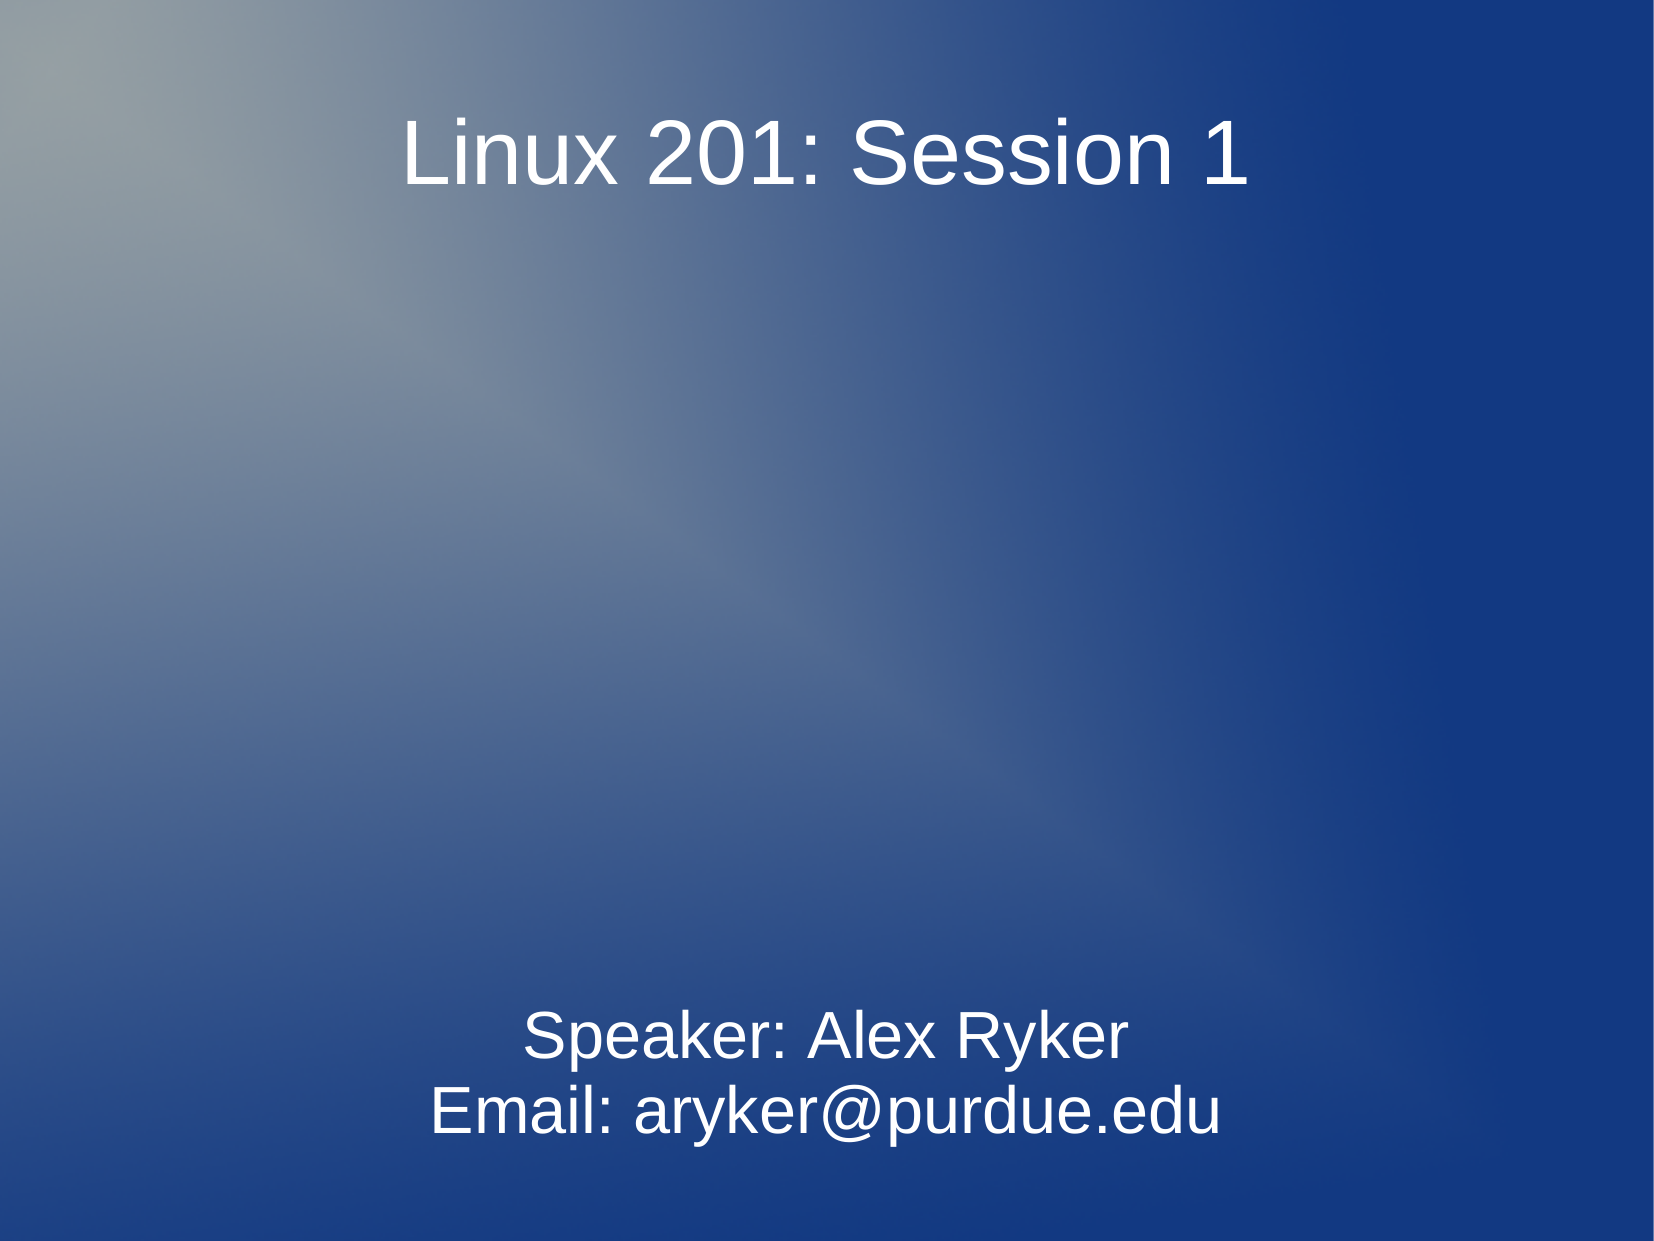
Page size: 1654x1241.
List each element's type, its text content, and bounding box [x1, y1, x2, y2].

title Linux 201: Session 1 [82, 49, 1571, 250]
subtitle Speaker: Alex Ryker Email: aryker@purdue.edu [82, 250, 1571, 1149]
picture [0, 0, 1654, 1241]
